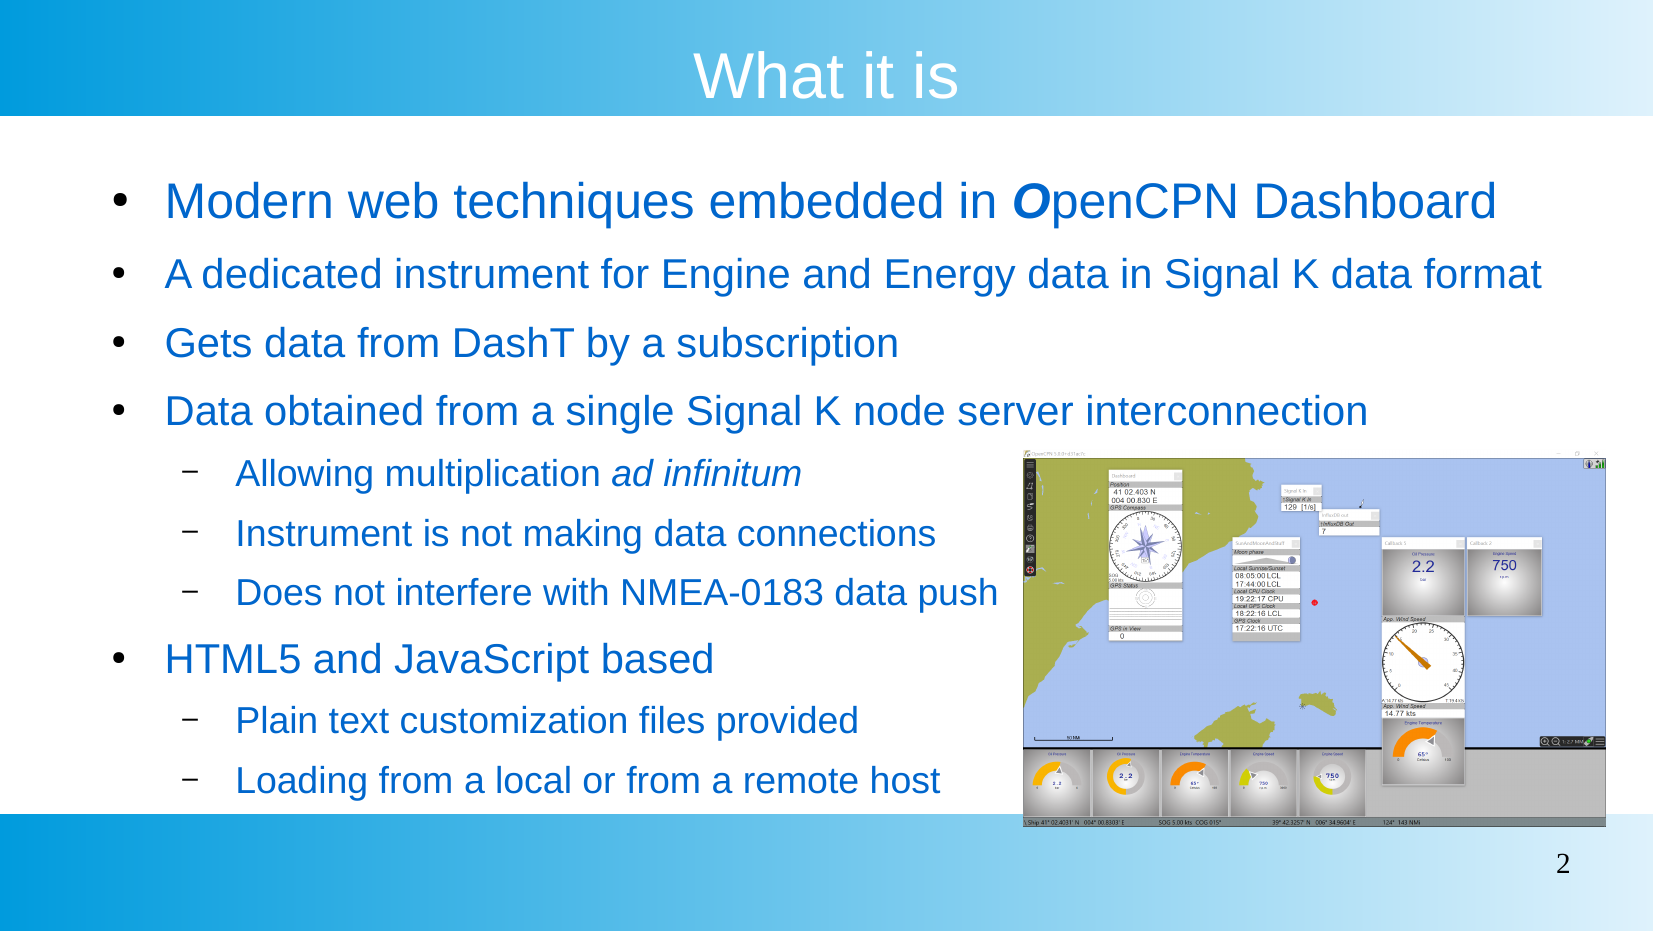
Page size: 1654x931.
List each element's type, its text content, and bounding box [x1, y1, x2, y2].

picture [1023, 449, 1606, 827]
title What it is [82, 37, 1571, 116]
list Modern web techniques embedded in OpenCPN Dashboard A dedicated instrument for Engine and Energy data in Signal K data format Gets data from DashT by a subscription Data obtained from a single Signal K node server interconnection Allowing multiplication ad infinitum Instrument is not making data connections Does not interfere with NMEA-0183 data push HTML5 and JavaScript based Plain text customization files provided Loading from a local or from a remote host [93, 173, 1582, 803]
